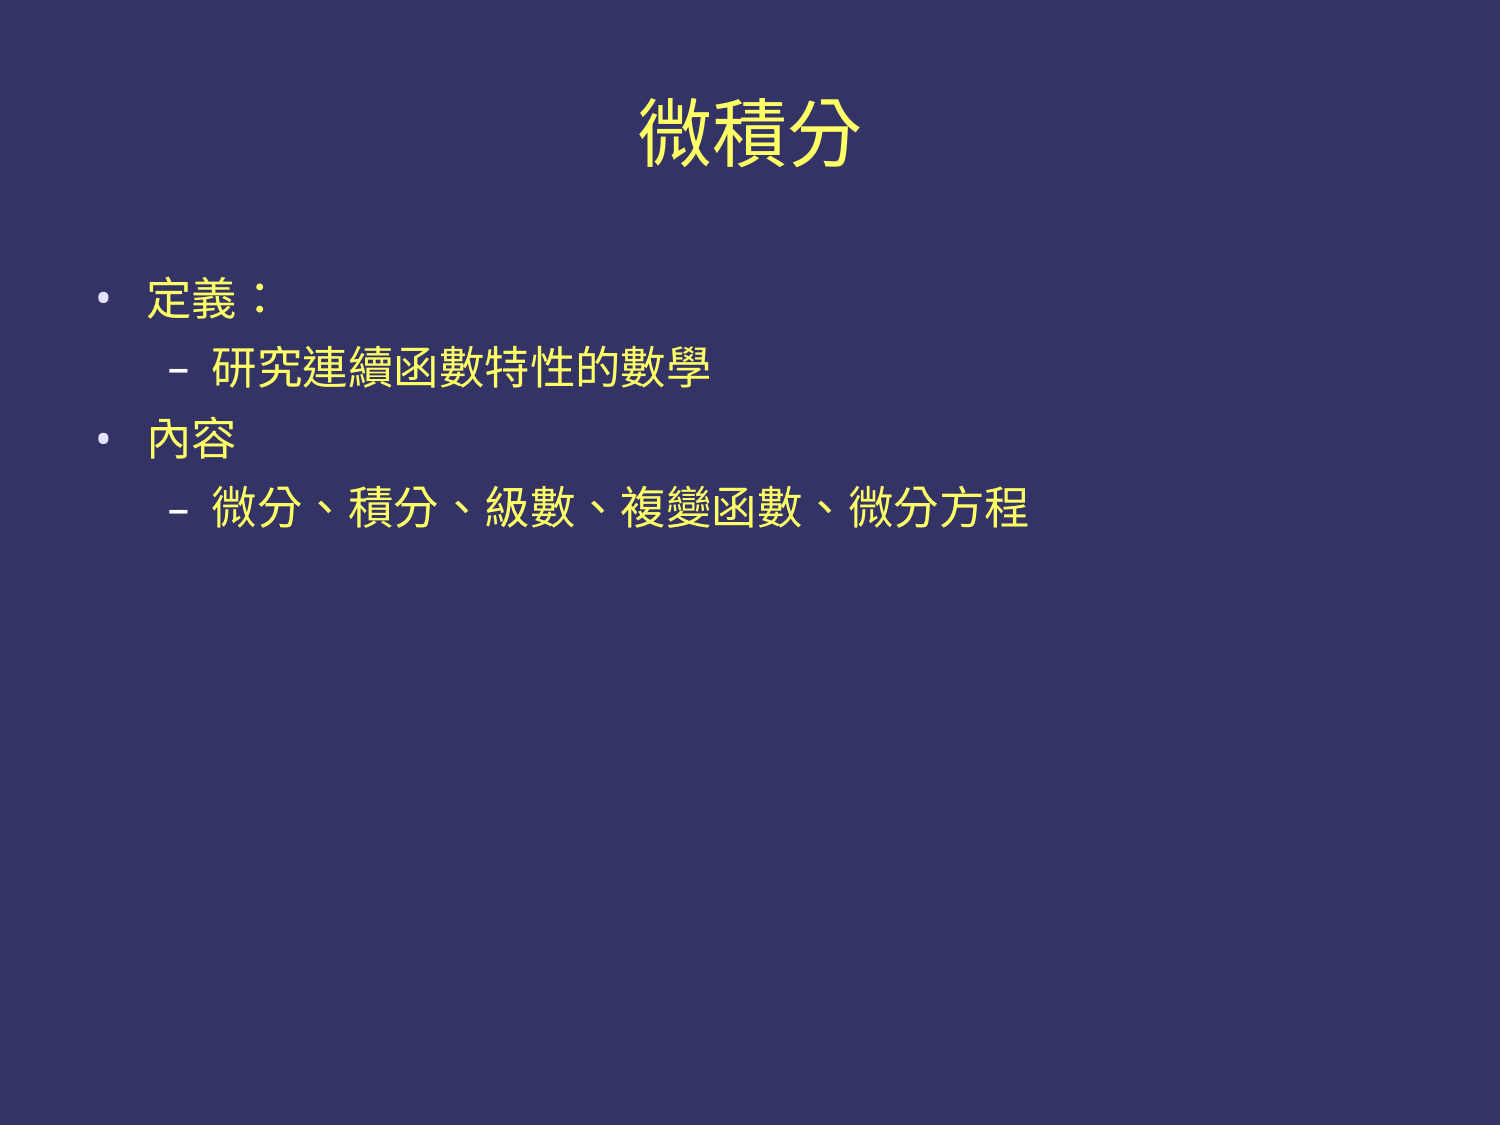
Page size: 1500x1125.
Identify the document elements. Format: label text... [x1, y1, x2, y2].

title 微積分 [75, 37, 1426, 225]
list 定義： 研究連續函數特性的數學 內容 微分、積分、級數、複變函數、微分方程 [75, 262, 1426, 1001]
